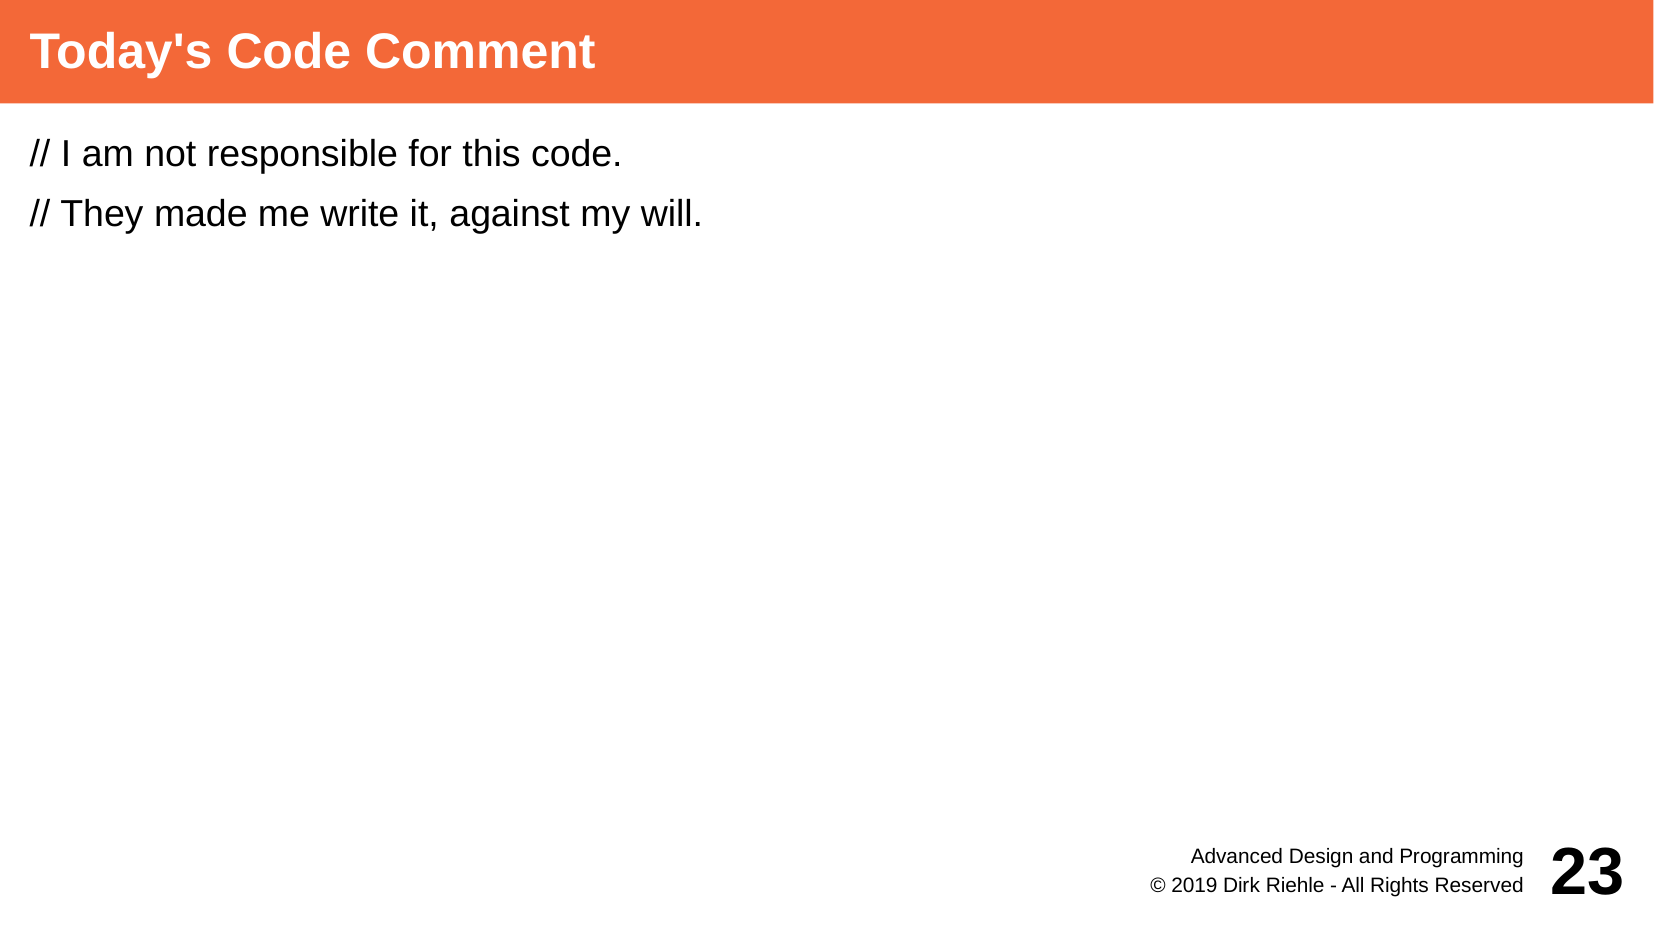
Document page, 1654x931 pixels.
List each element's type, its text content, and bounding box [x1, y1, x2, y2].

list // I am not responsible for this code. // They made me write it, against my will. [29, 132, 1625, 813]
title Today's Code Comment [0, 0, 1654, 104]
